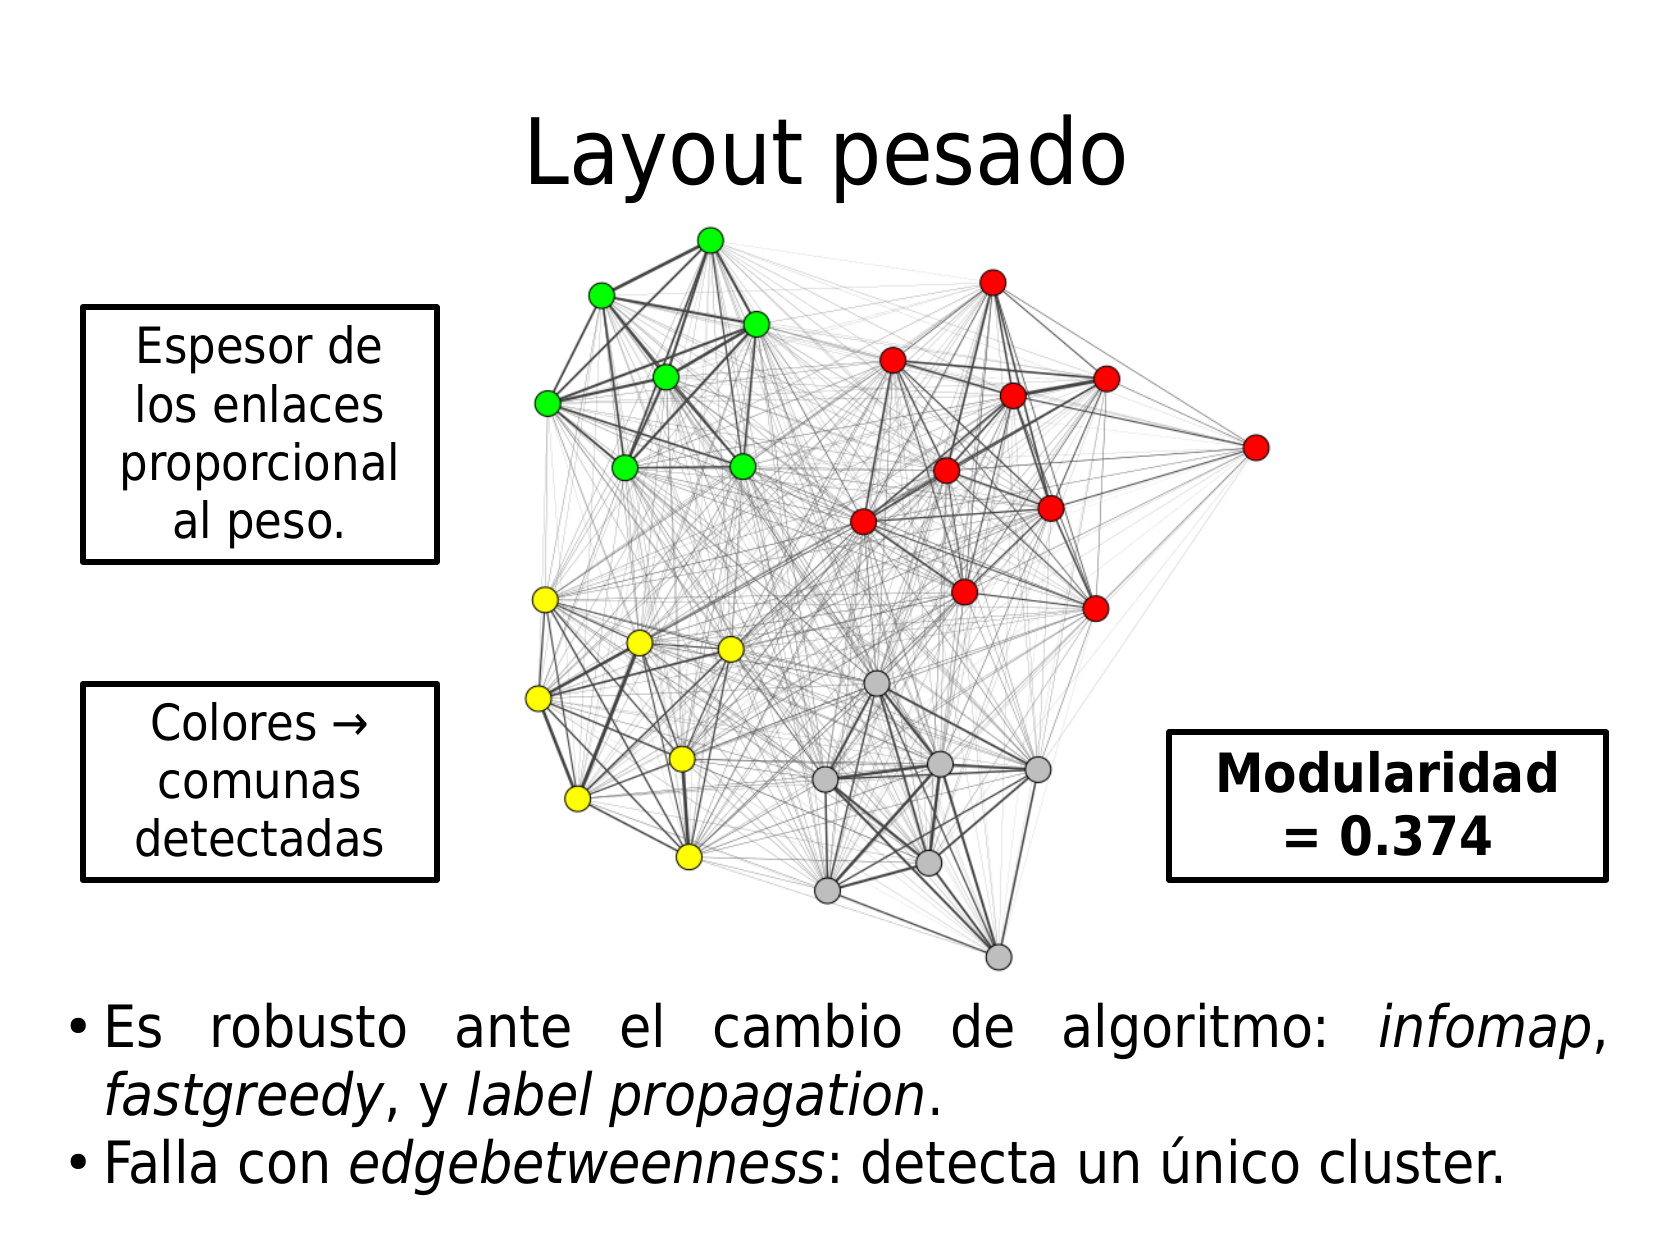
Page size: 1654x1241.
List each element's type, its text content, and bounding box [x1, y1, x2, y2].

text_box Es robusto ante el cambio de algoritmo: infomap, fastgreedy, y label propagation. Falla con edgebetweenness: detecta un único cluster. [53, 986, 1625, 1206]
text_box Espesor de los enlaces proporcional al peso. [82, 307, 438, 562]
text_box Modularidad = 0.374 [1169, 732, 1607, 880]
title Layout pesado [82, 49, 1571, 257]
picture [513, 215, 1282, 983]
text_box Colores → comunas detectadas [82, 683, 438, 880]
